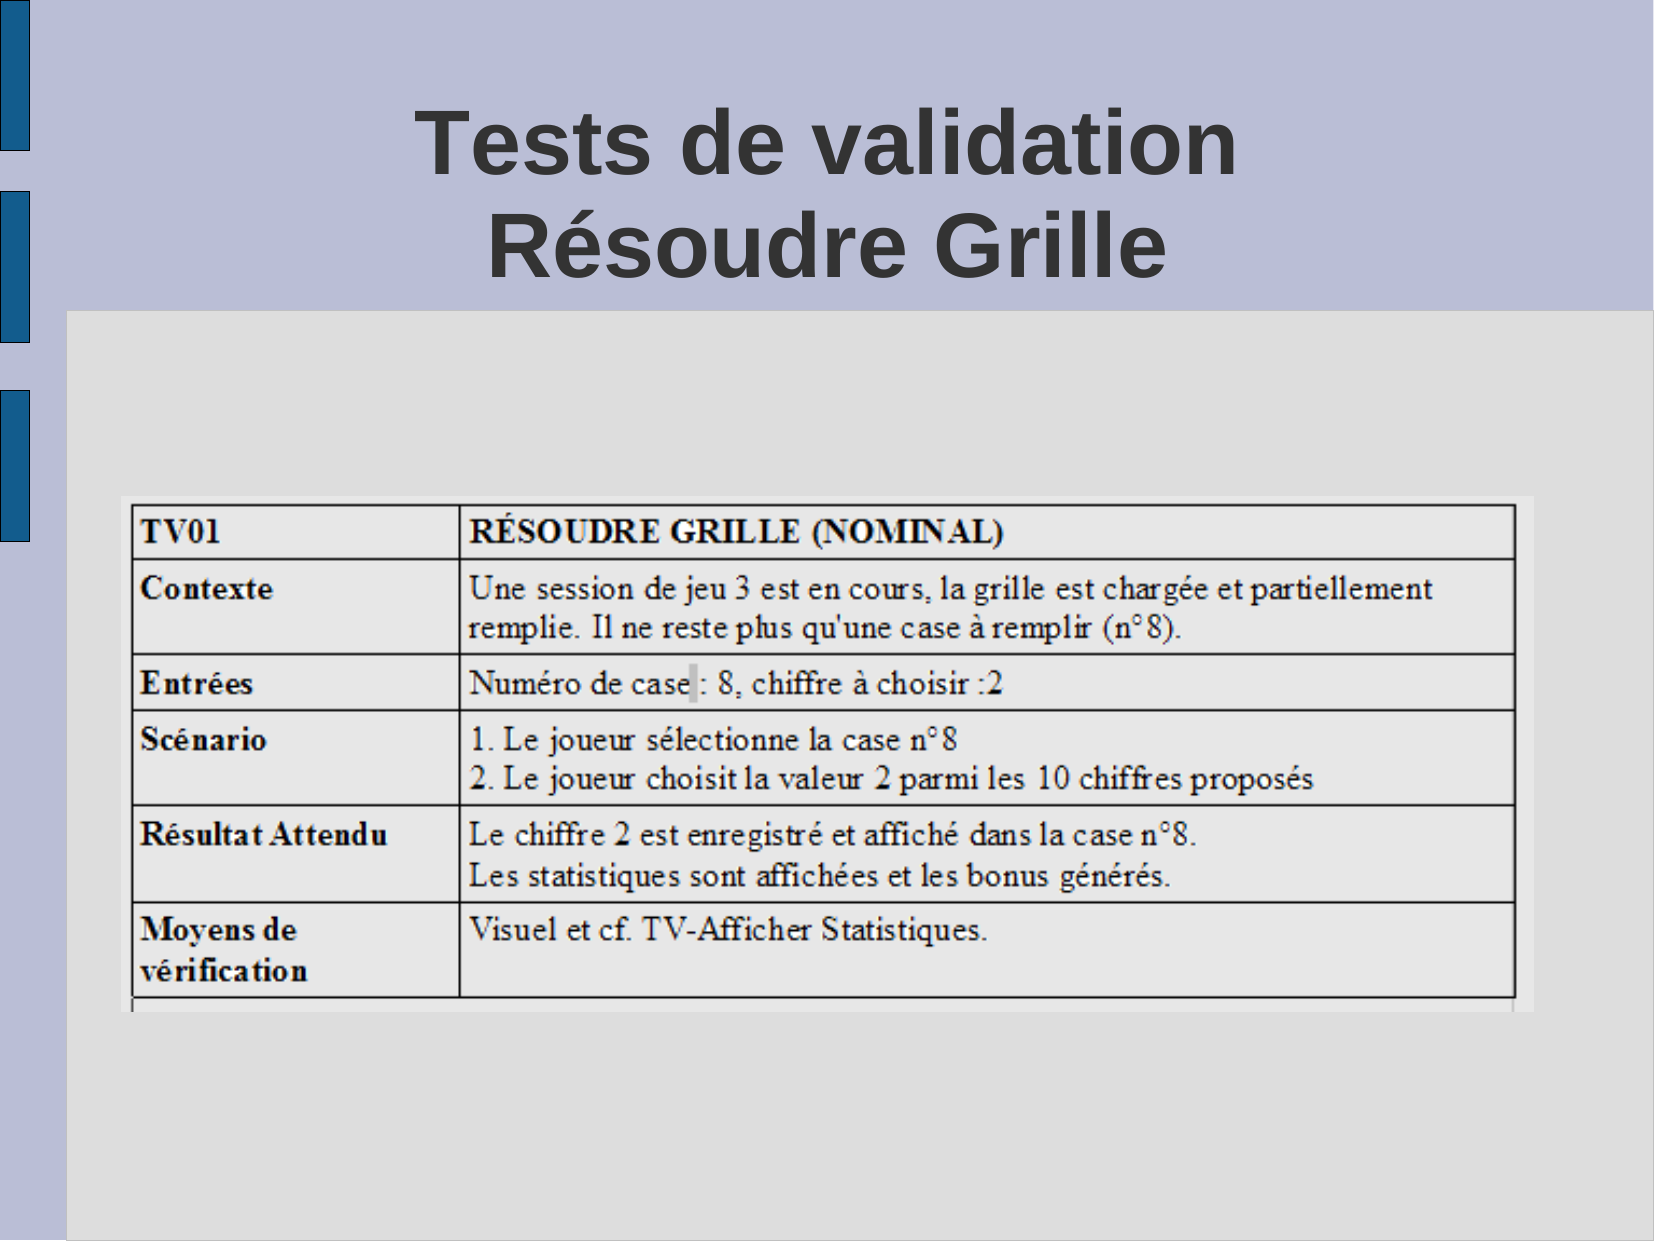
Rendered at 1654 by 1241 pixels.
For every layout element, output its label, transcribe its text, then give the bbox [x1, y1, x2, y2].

picture [121, 496, 1534, 1012]
title Tests de validation Résoudre Grille [121, 91, 1534, 299]
